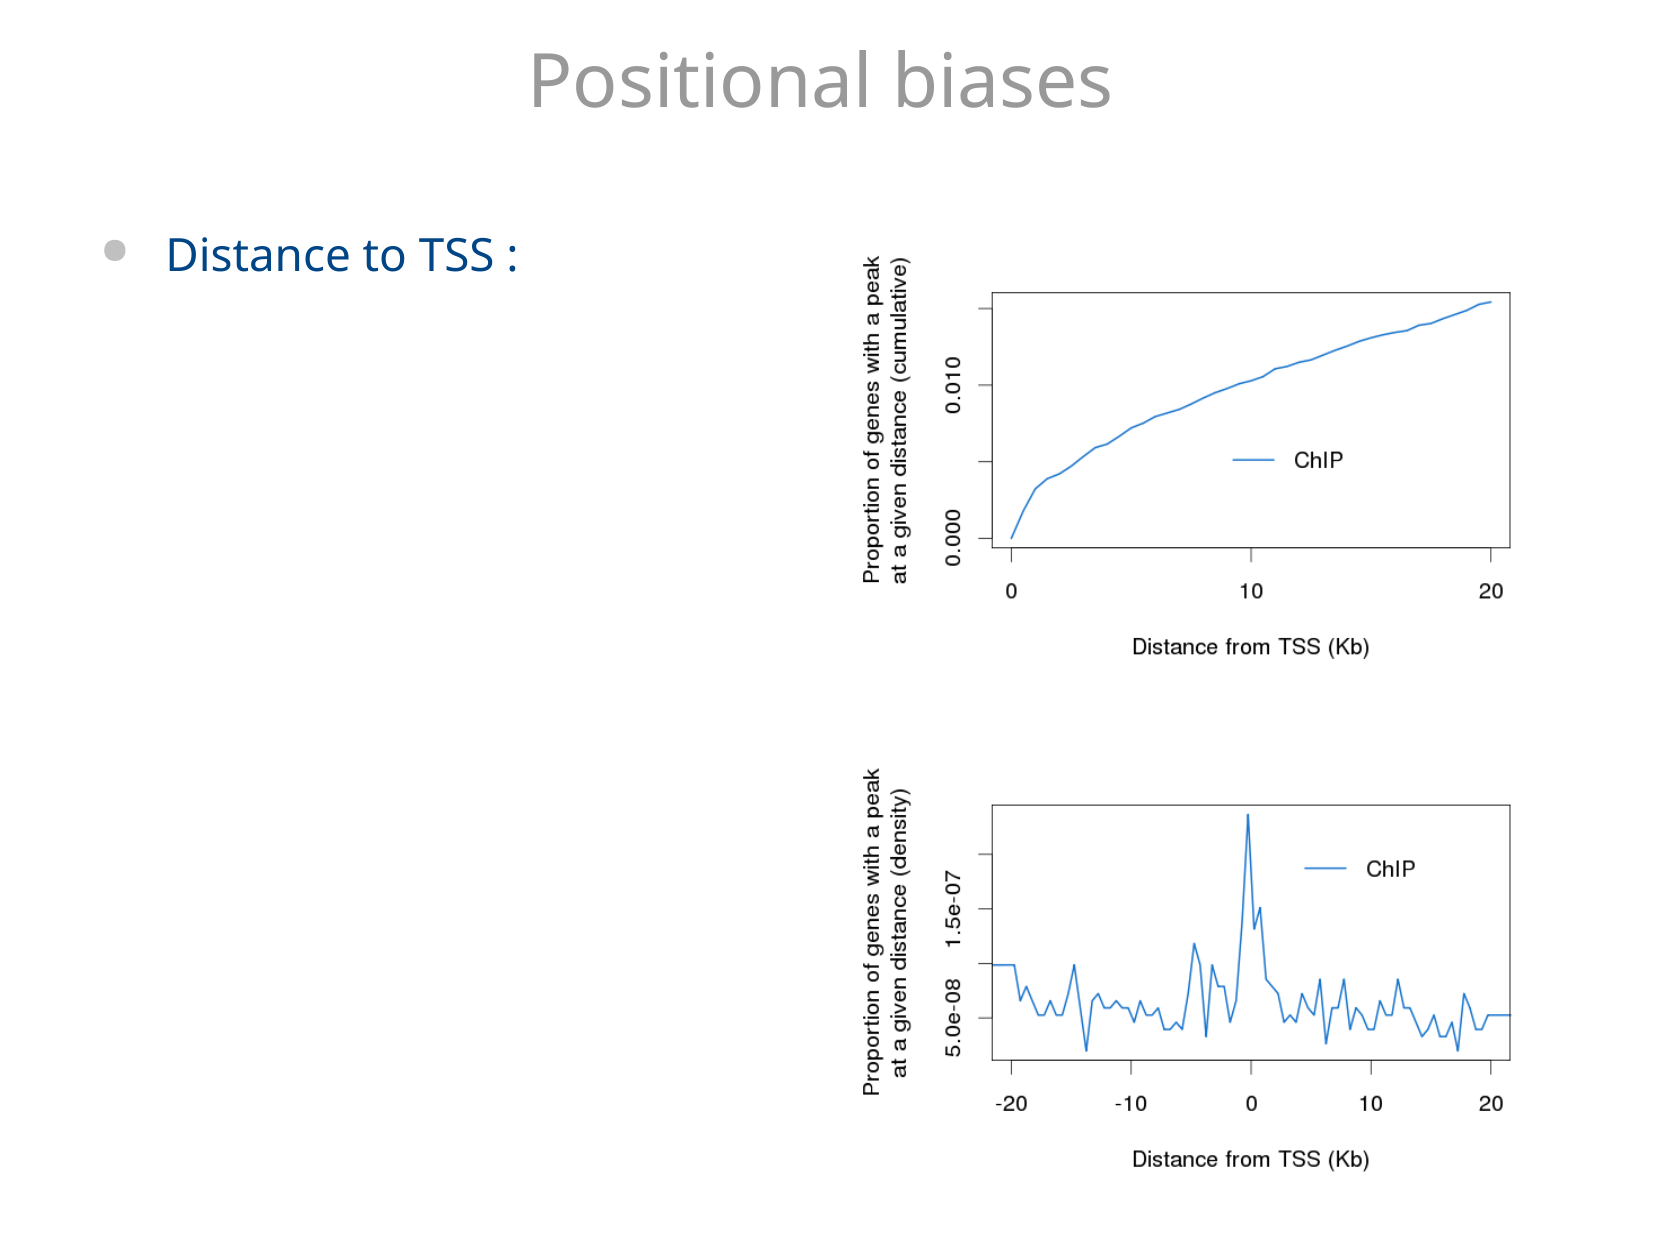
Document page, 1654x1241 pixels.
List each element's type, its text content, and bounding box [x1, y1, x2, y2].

picture [800, 178, 1567, 1203]
list Distance to TSS : [82, 222, 793, 942]
title Positional biases [76, 2, 1565, 154]
